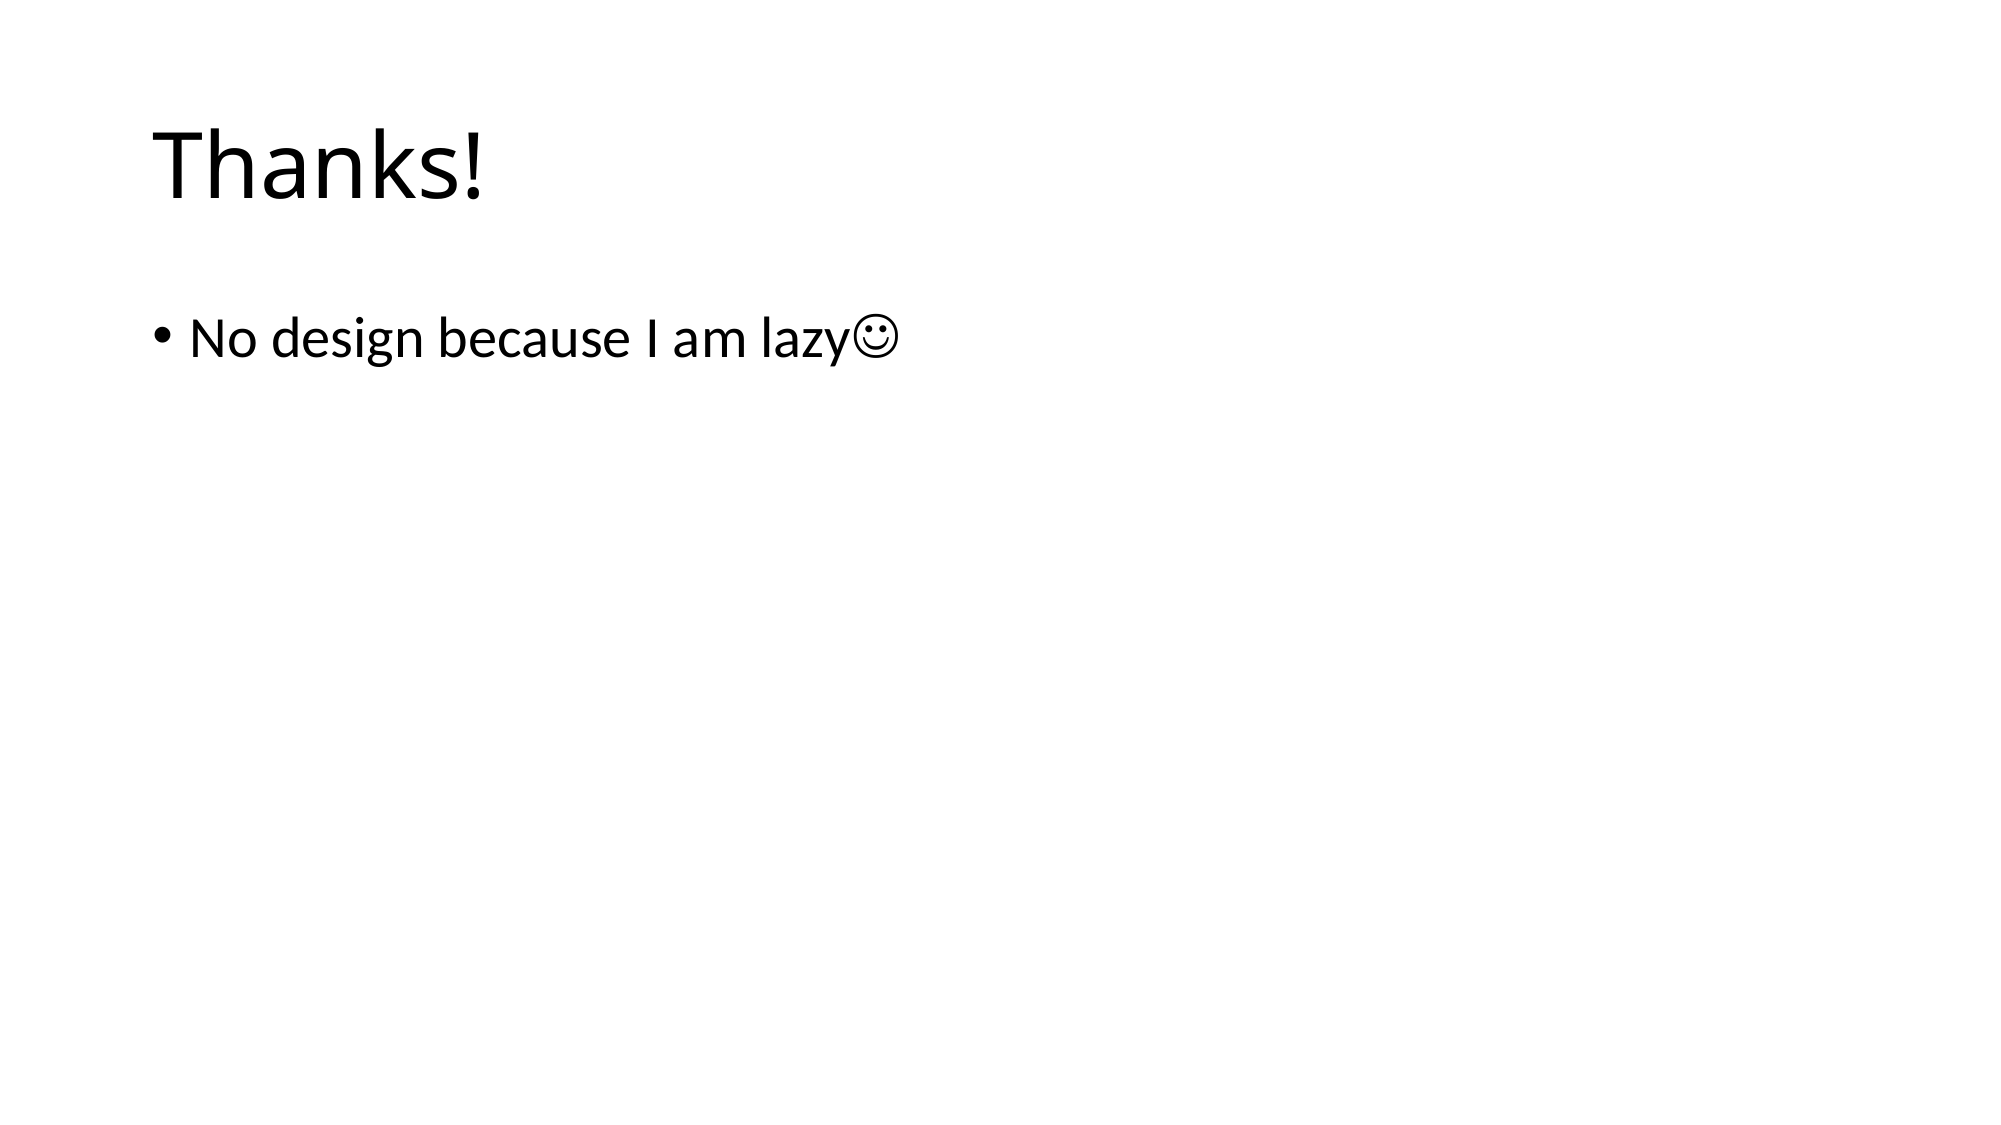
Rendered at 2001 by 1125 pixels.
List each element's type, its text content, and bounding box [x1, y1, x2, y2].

title Thanks! [137, 59, 1863, 278]
list No design because I am lazy [137, 299, 1863, 1014]
